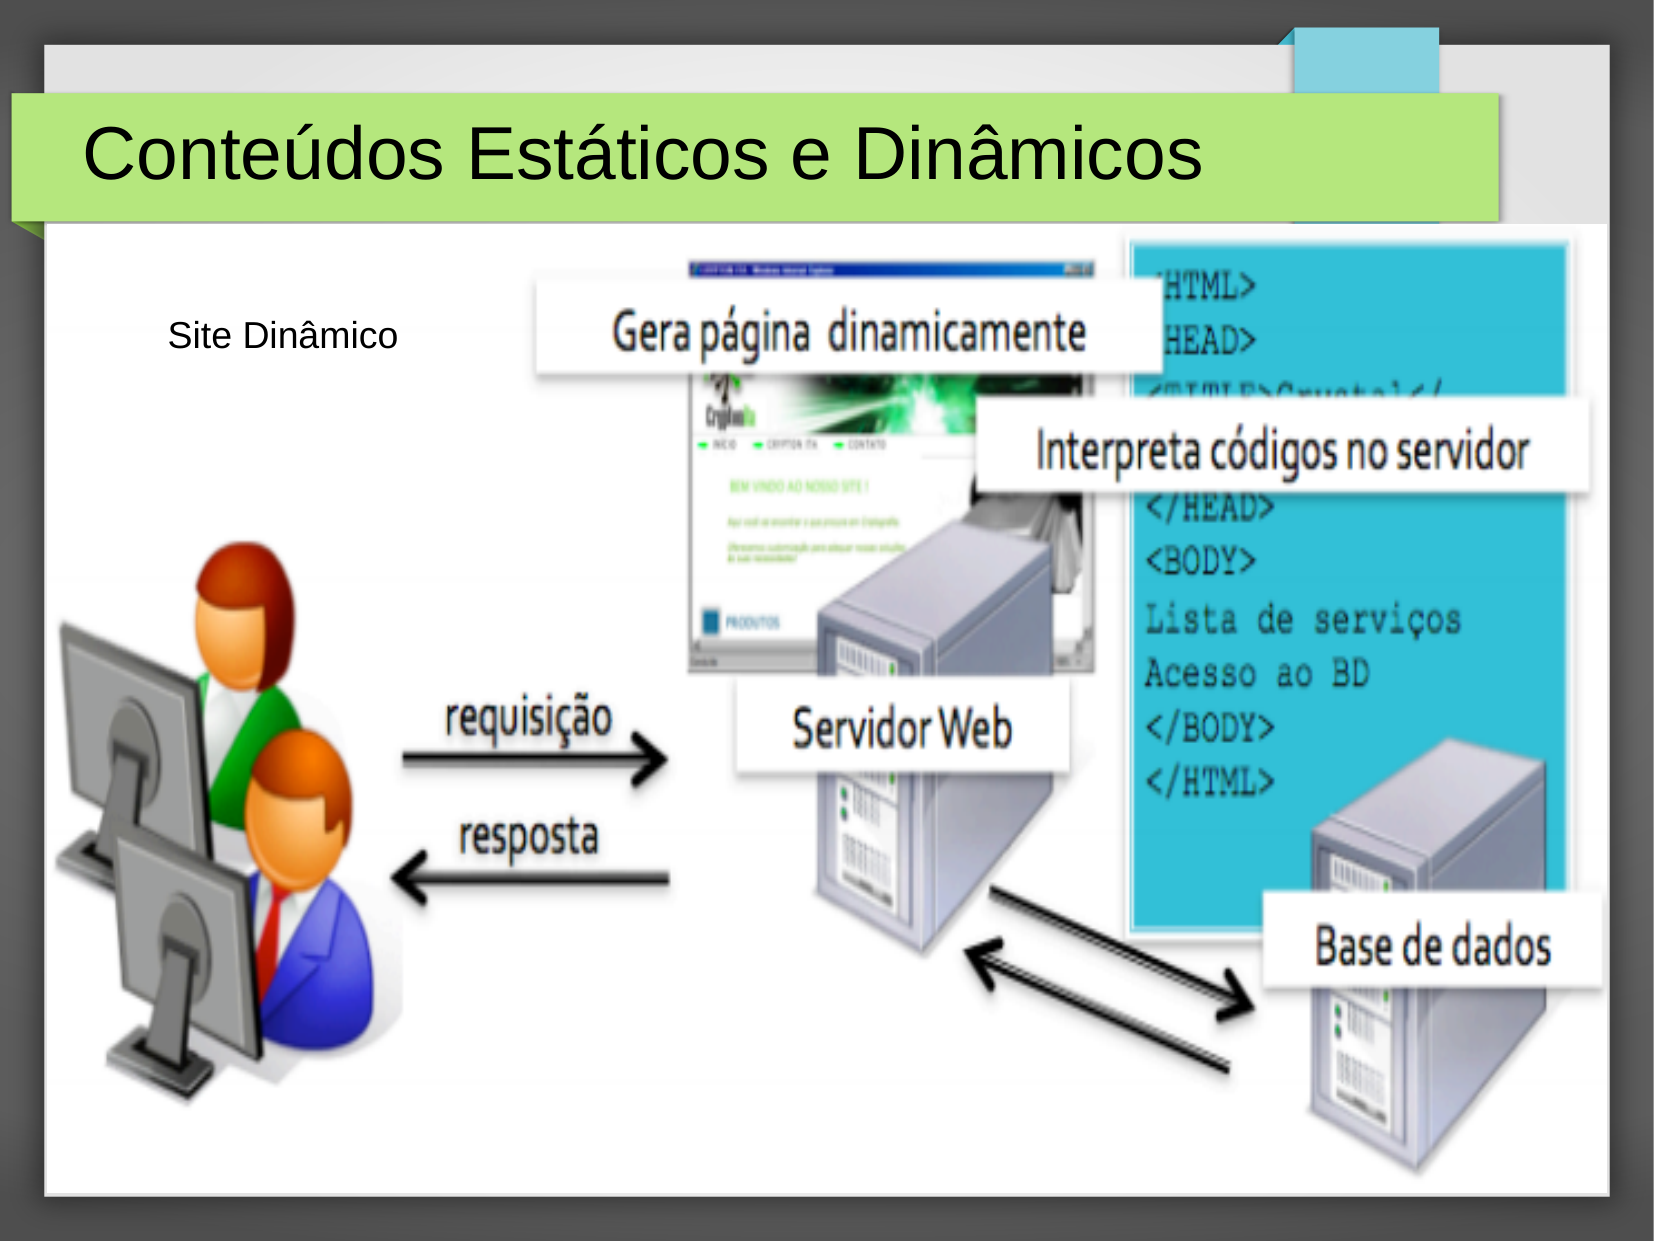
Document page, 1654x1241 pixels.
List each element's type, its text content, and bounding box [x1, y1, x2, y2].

text_box Site Dinâmico [153, 307, 414, 364]
title Conteúdos Estáticos e Dinâmicos [82, 94, 1264, 213]
picture [0, 0, 1654, 1241]
